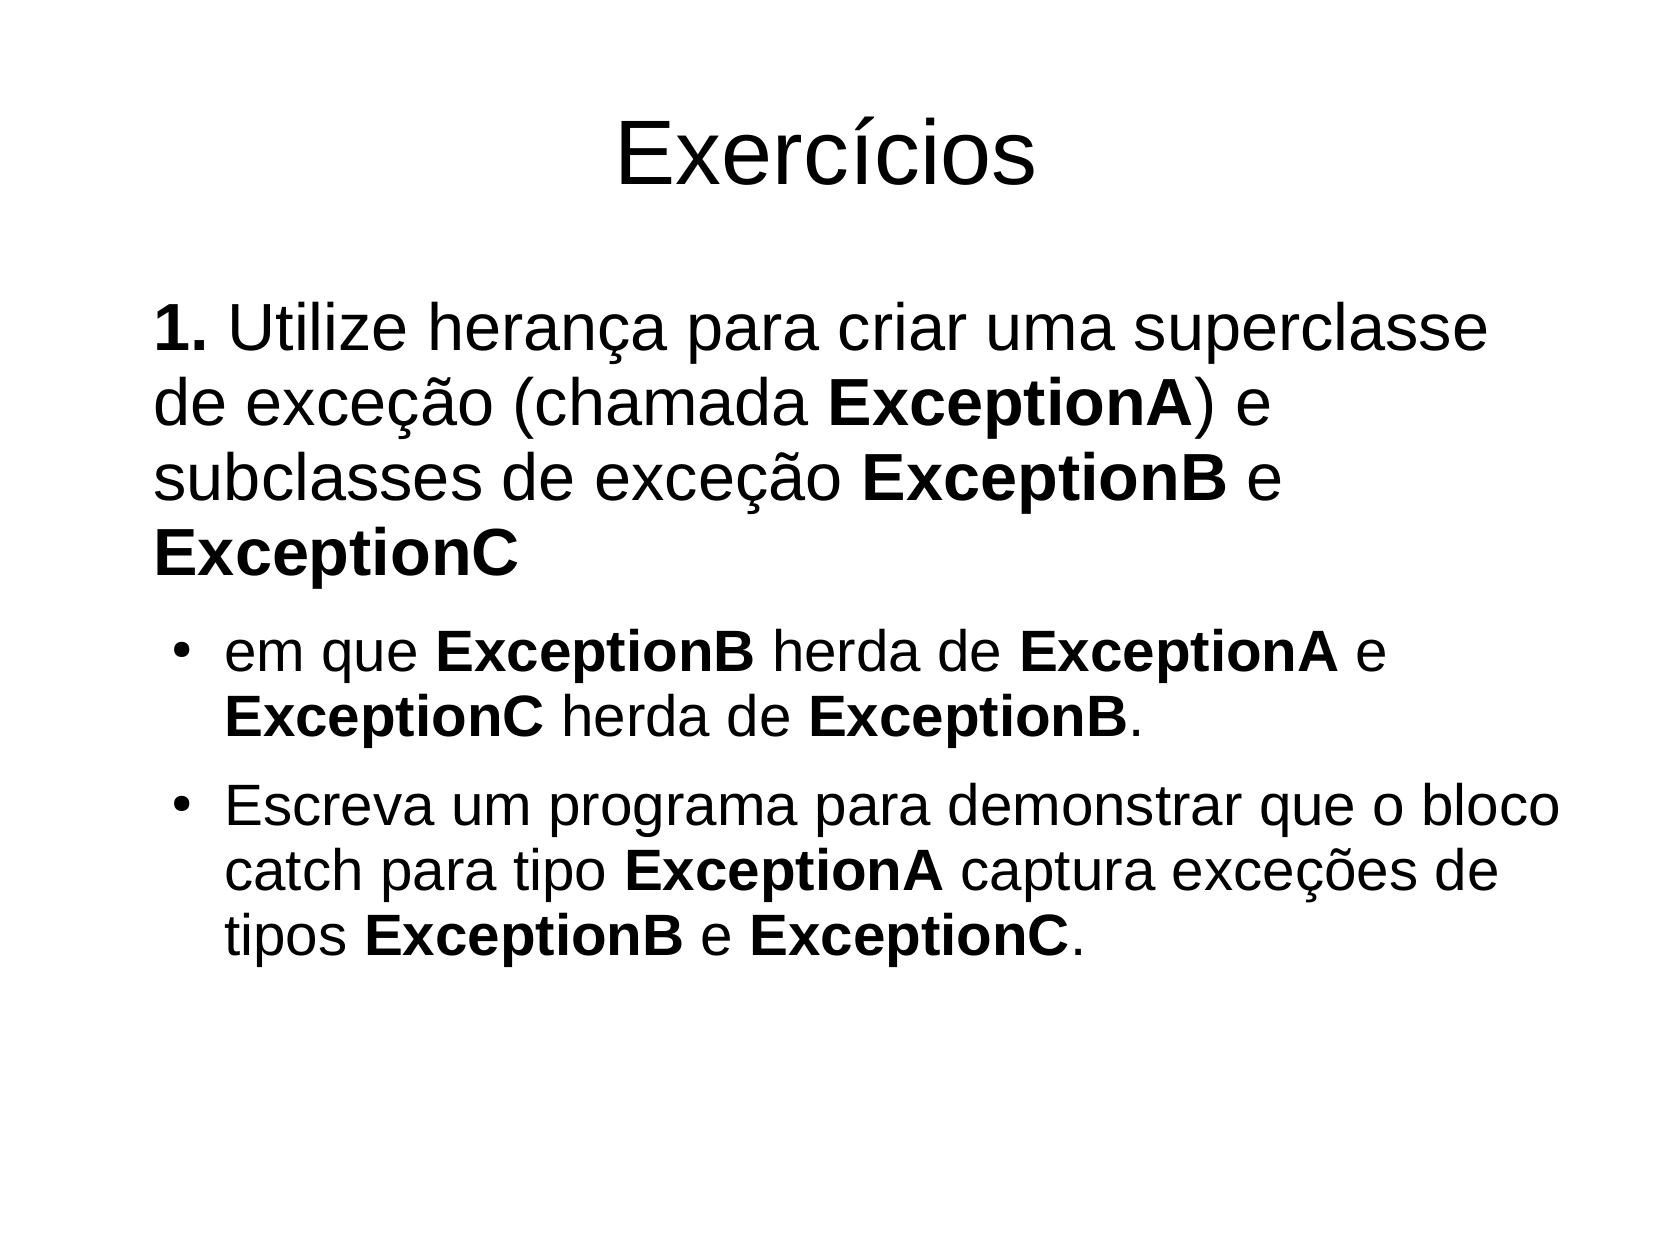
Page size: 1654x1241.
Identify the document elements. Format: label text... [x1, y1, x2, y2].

title Exercícios [82, 49, 1571, 257]
list 1. Utilize herança para criar uma superclasse de exceção (chamada ExceptionA) e subclasses de exceção ExceptionB e ExceptionC em que ExceptionB herda de ExceptionA e ExceptionC herda de ExceptionB. Escreva um programa para demonstrar que o bloco catch para tipo ExceptionA captura exceções de tipos ExceptionB e ExceptionC. [82, 290, 1571, 1109]
